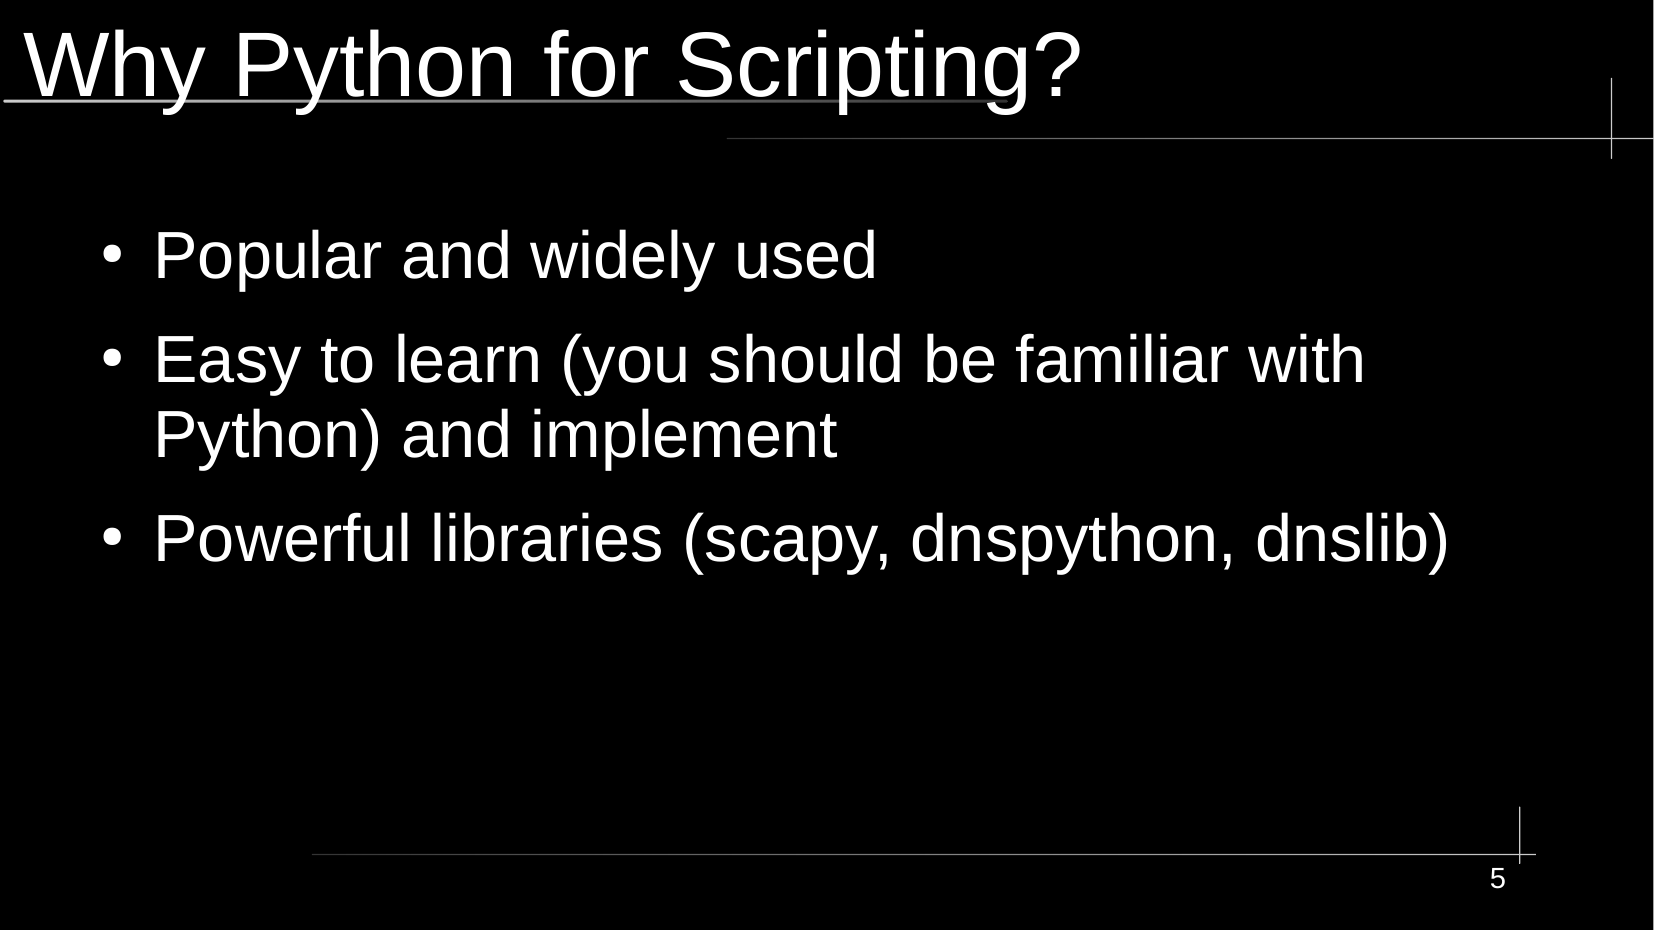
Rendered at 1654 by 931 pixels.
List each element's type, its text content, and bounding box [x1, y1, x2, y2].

title Why Python for Scripting? [23, 11, 1589, 119]
list Popular and widely used Easy to learn (you should be familiar with Python) and implement Powerful libraries (scapy, dnspython, dnslib) [82, 217, 1571, 758]
